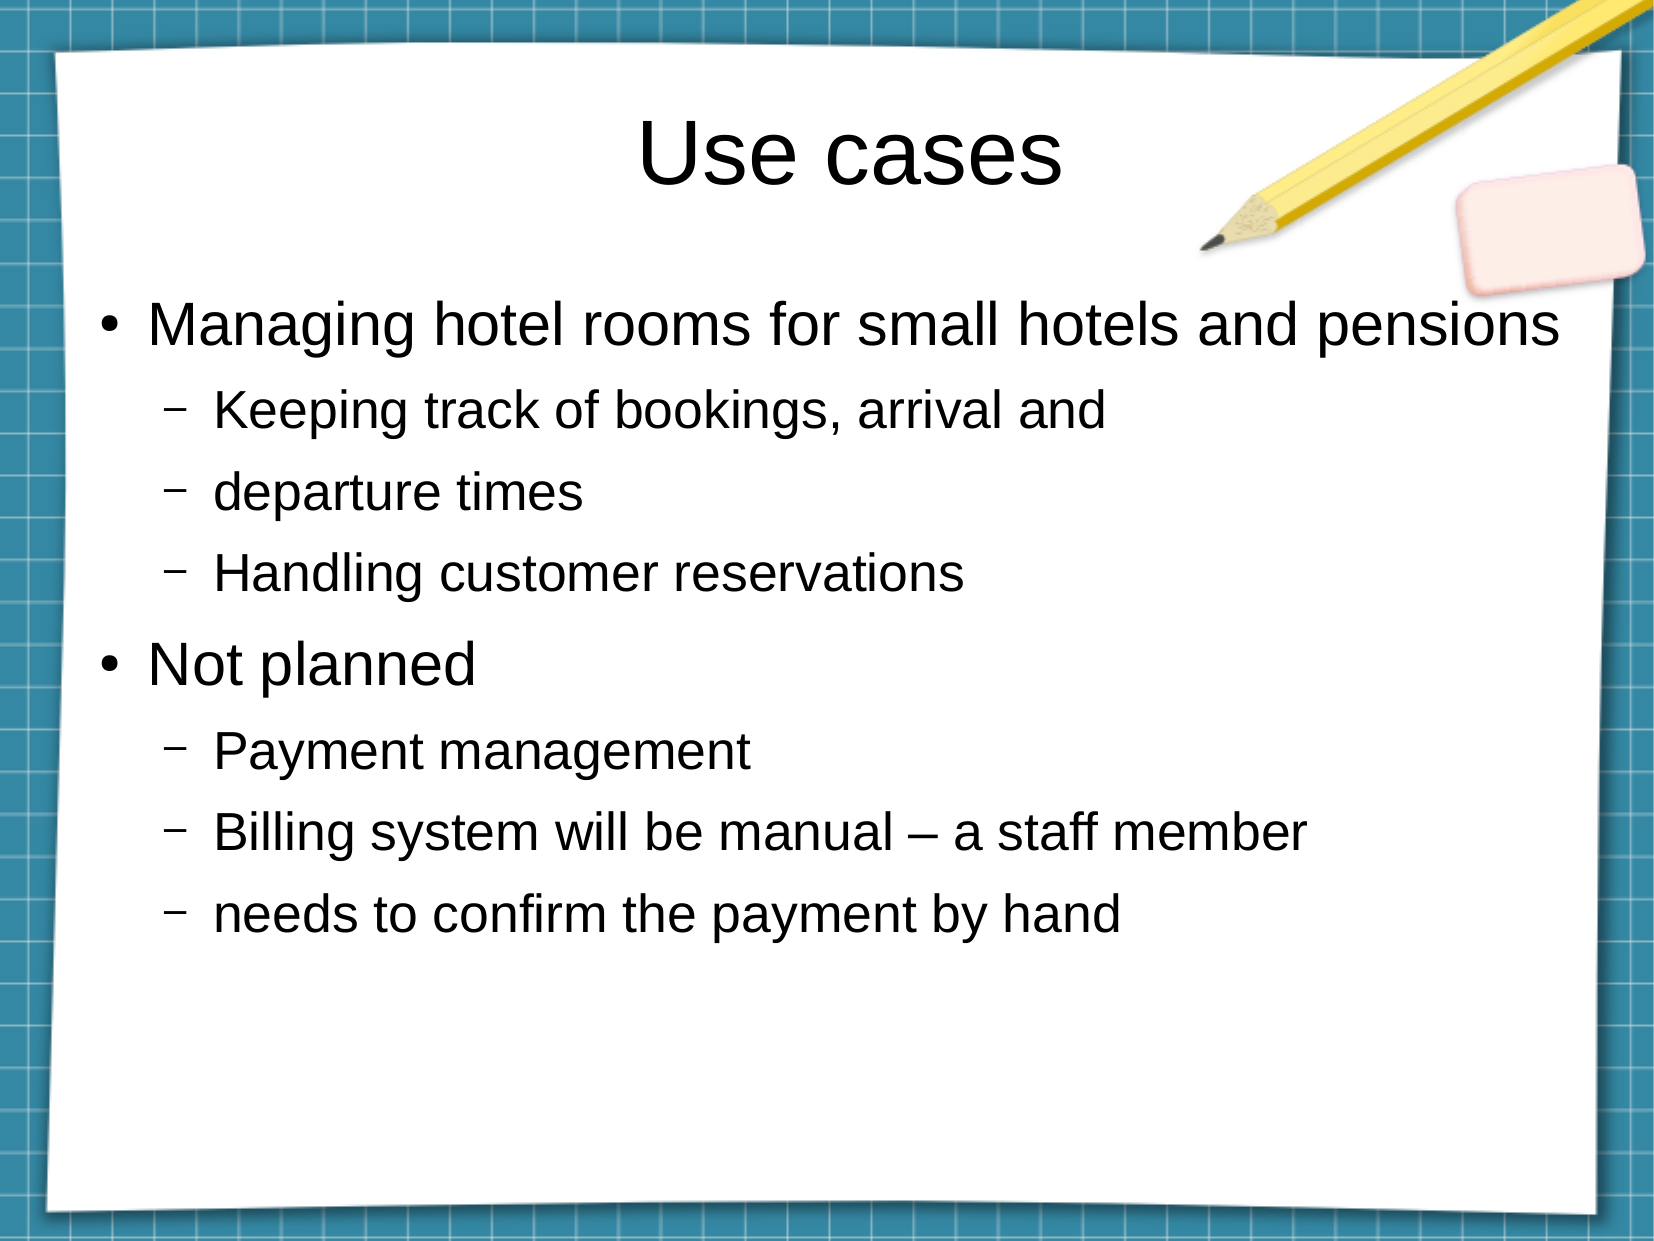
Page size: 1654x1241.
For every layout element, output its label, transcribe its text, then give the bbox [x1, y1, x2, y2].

title Use cases [106, 49, 1595, 257]
picture [0, 0, 1654, 1241]
list Managing hotel rooms for small hotels and pensions Keeping track of bookings, arrival and departure times Handling customer reservations Not planned Payment management Billing system will be manual – a staff member needs to confirm the payment by hand [82, 290, 1571, 1010]
